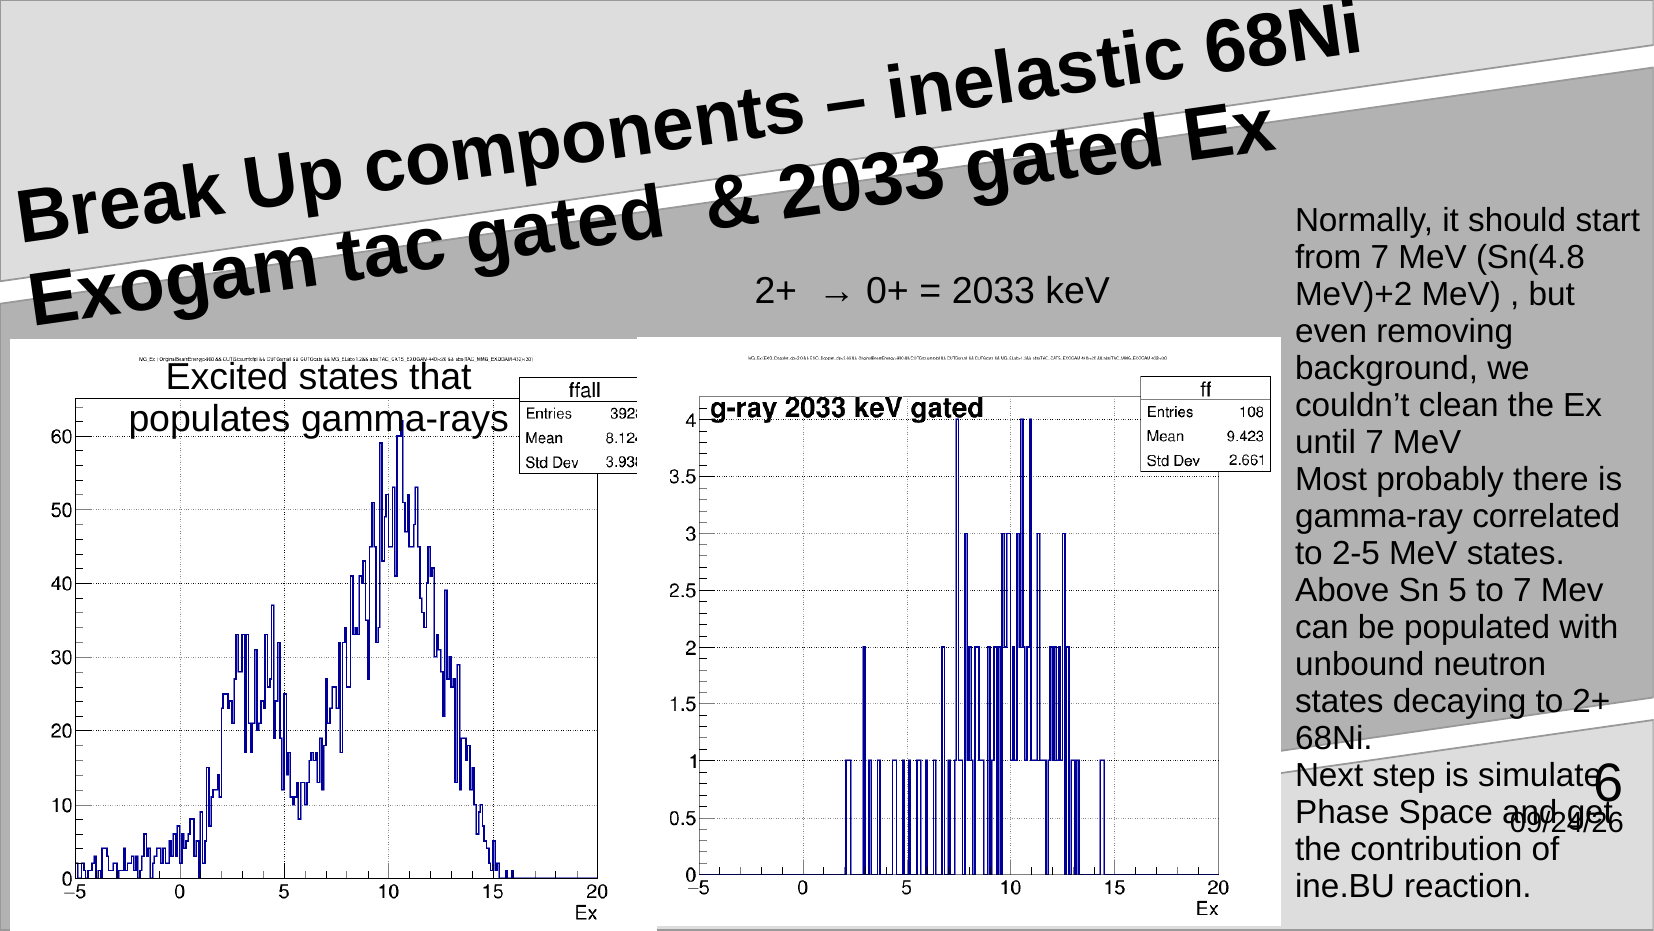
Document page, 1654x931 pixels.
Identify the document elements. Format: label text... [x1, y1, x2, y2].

title Break Up components – inelastic 68Ni Exogam tac gated & 2033 gated Ex [10, 0, 1497, 339]
picture [10, 337, 1281, 931]
text_box Excited states that populates gamma-rays [75, 348, 563, 447]
text_box 2+ → 0+ = 2033 keV [739, 262, 1126, 320]
text_box Normally, it should start from 7 MeV (Sn(4.8 MeV)+2 MeV) , but even removing background, we couldn’t clean the Ex until 7 MeV Most probably there is gamma-ray correlated to 2-5 MeV states. Above Sn 5 to 7 Mev can be populated with unbound neutron states decaying to 2+ 68Ni. Next step is simulate Phase Space and get the contribution of ine.BU reaction. [1280, 193, 1654, 913]
